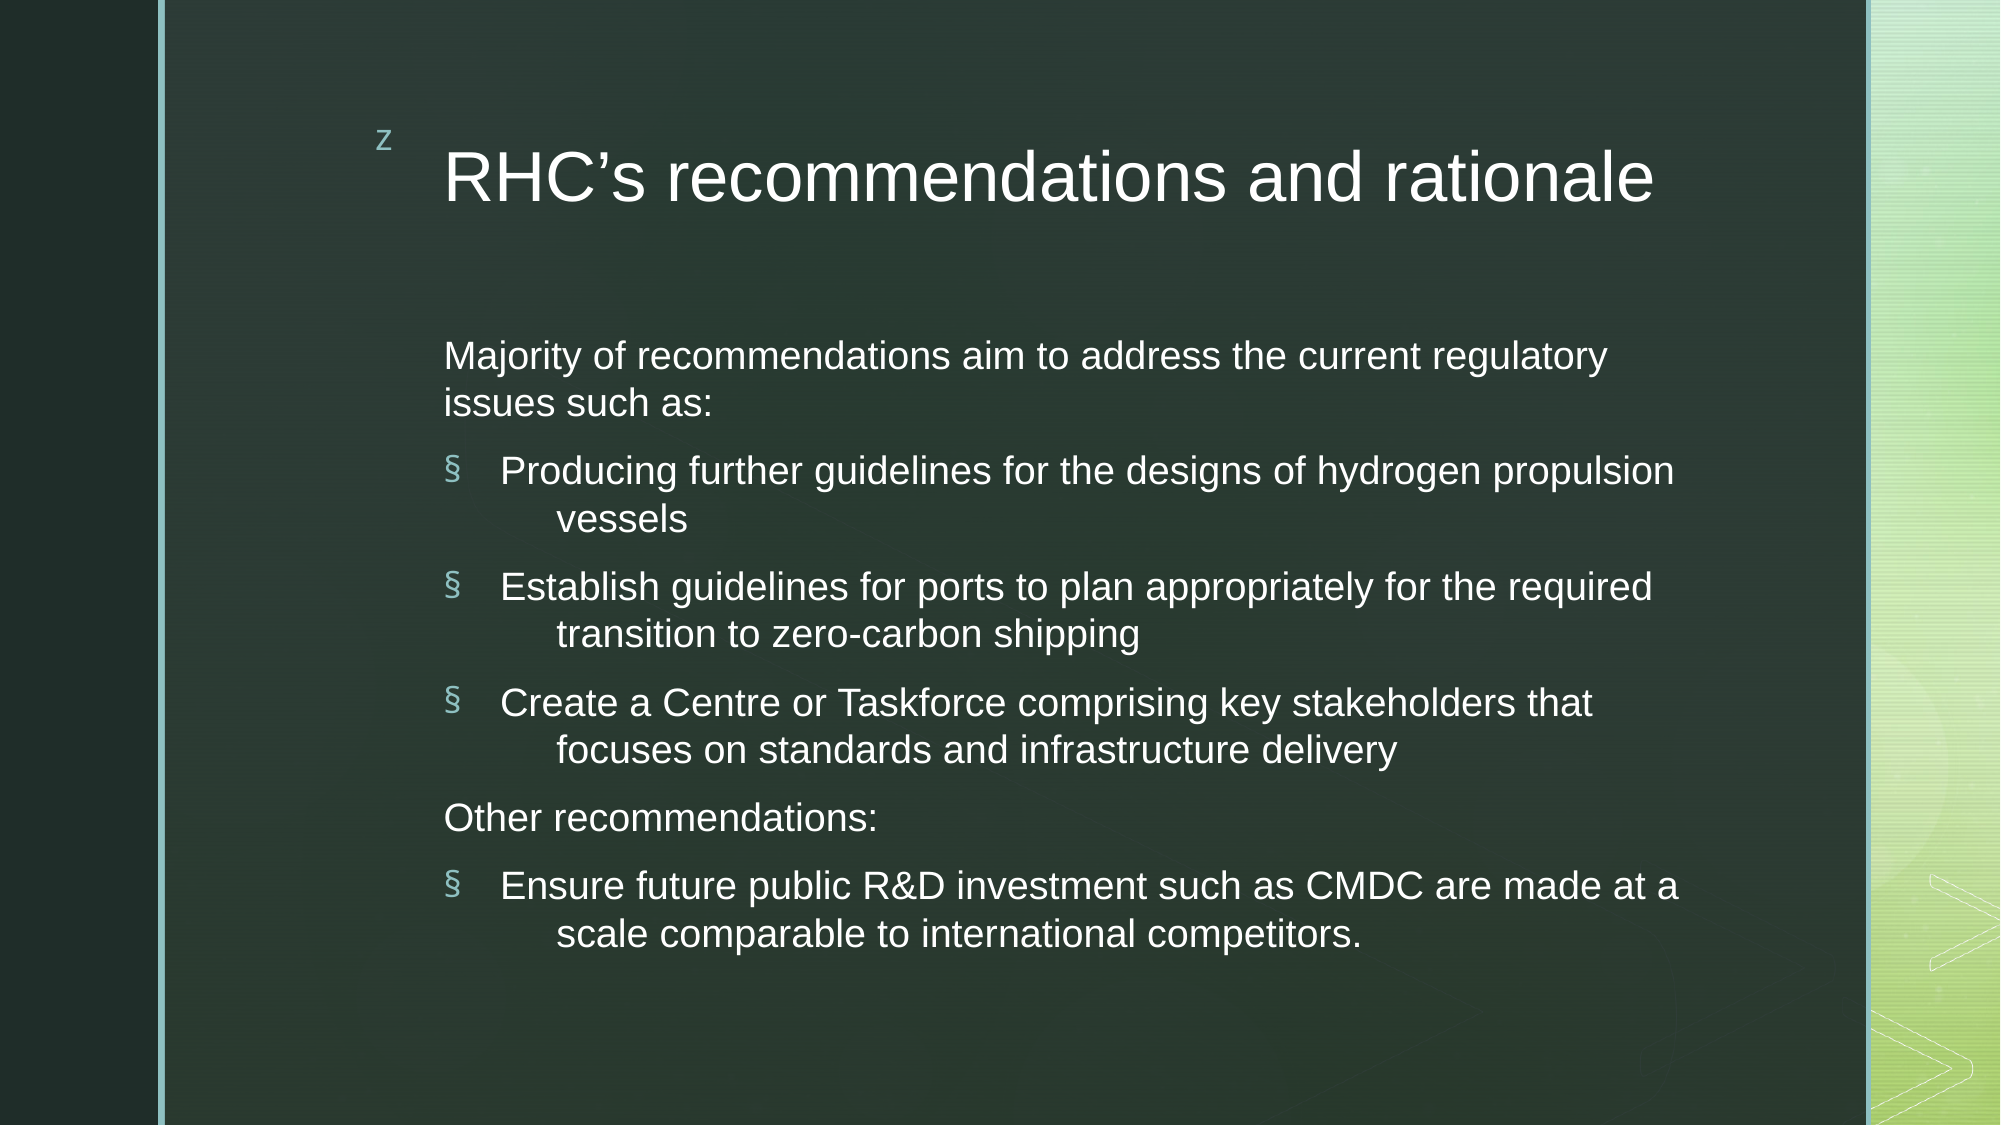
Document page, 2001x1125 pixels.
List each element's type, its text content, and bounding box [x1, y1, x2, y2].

title RHC’s recommendations and rationale [428, 132, 1734, 310]
list Majority of recommendations aim to address the current regulatory issues such as: Producing further guidelines for the designs of hydrogen propulsion vessels Establish guidelines for ports to plan appropriately for the required transition to zero-carbon shipping Create a Centre or Taskforce comprising key stakeholders that focuses on standards and infrastructure delivery Other recommendations: Ensure future public R&D investment such as CMDC are made at a scale comparable to international competitors. [428, 269, 1708, 1016]
